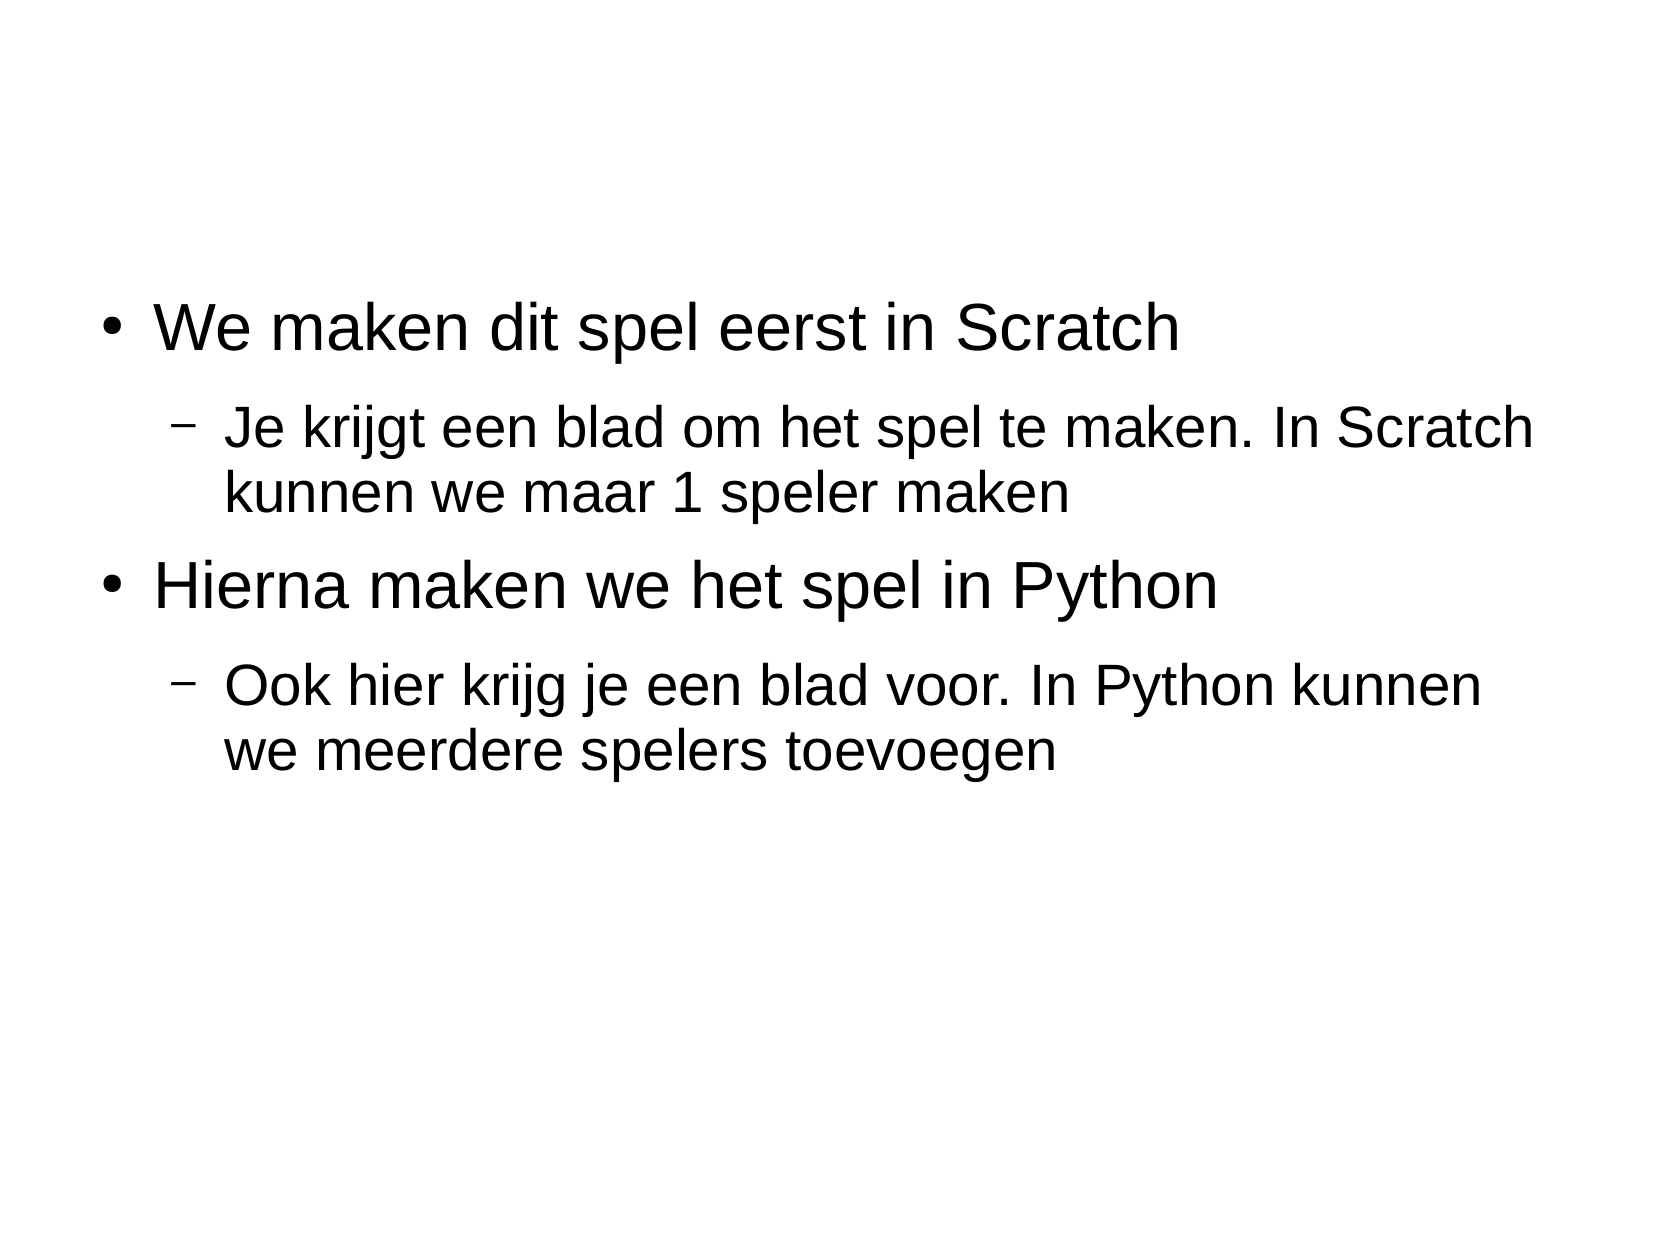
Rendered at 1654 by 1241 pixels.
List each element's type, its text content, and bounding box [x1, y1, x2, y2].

list We maken dit spel eerst in Scratch Je krijgt een blad om het spel te maken. In Scratch kunnen we maar 1 speler maken Hierna maken we het spel in Python Ook hier krijg je een blad voor. In Python kunnen we meerdere spelers toevoegen [82, 290, 1571, 1010]
